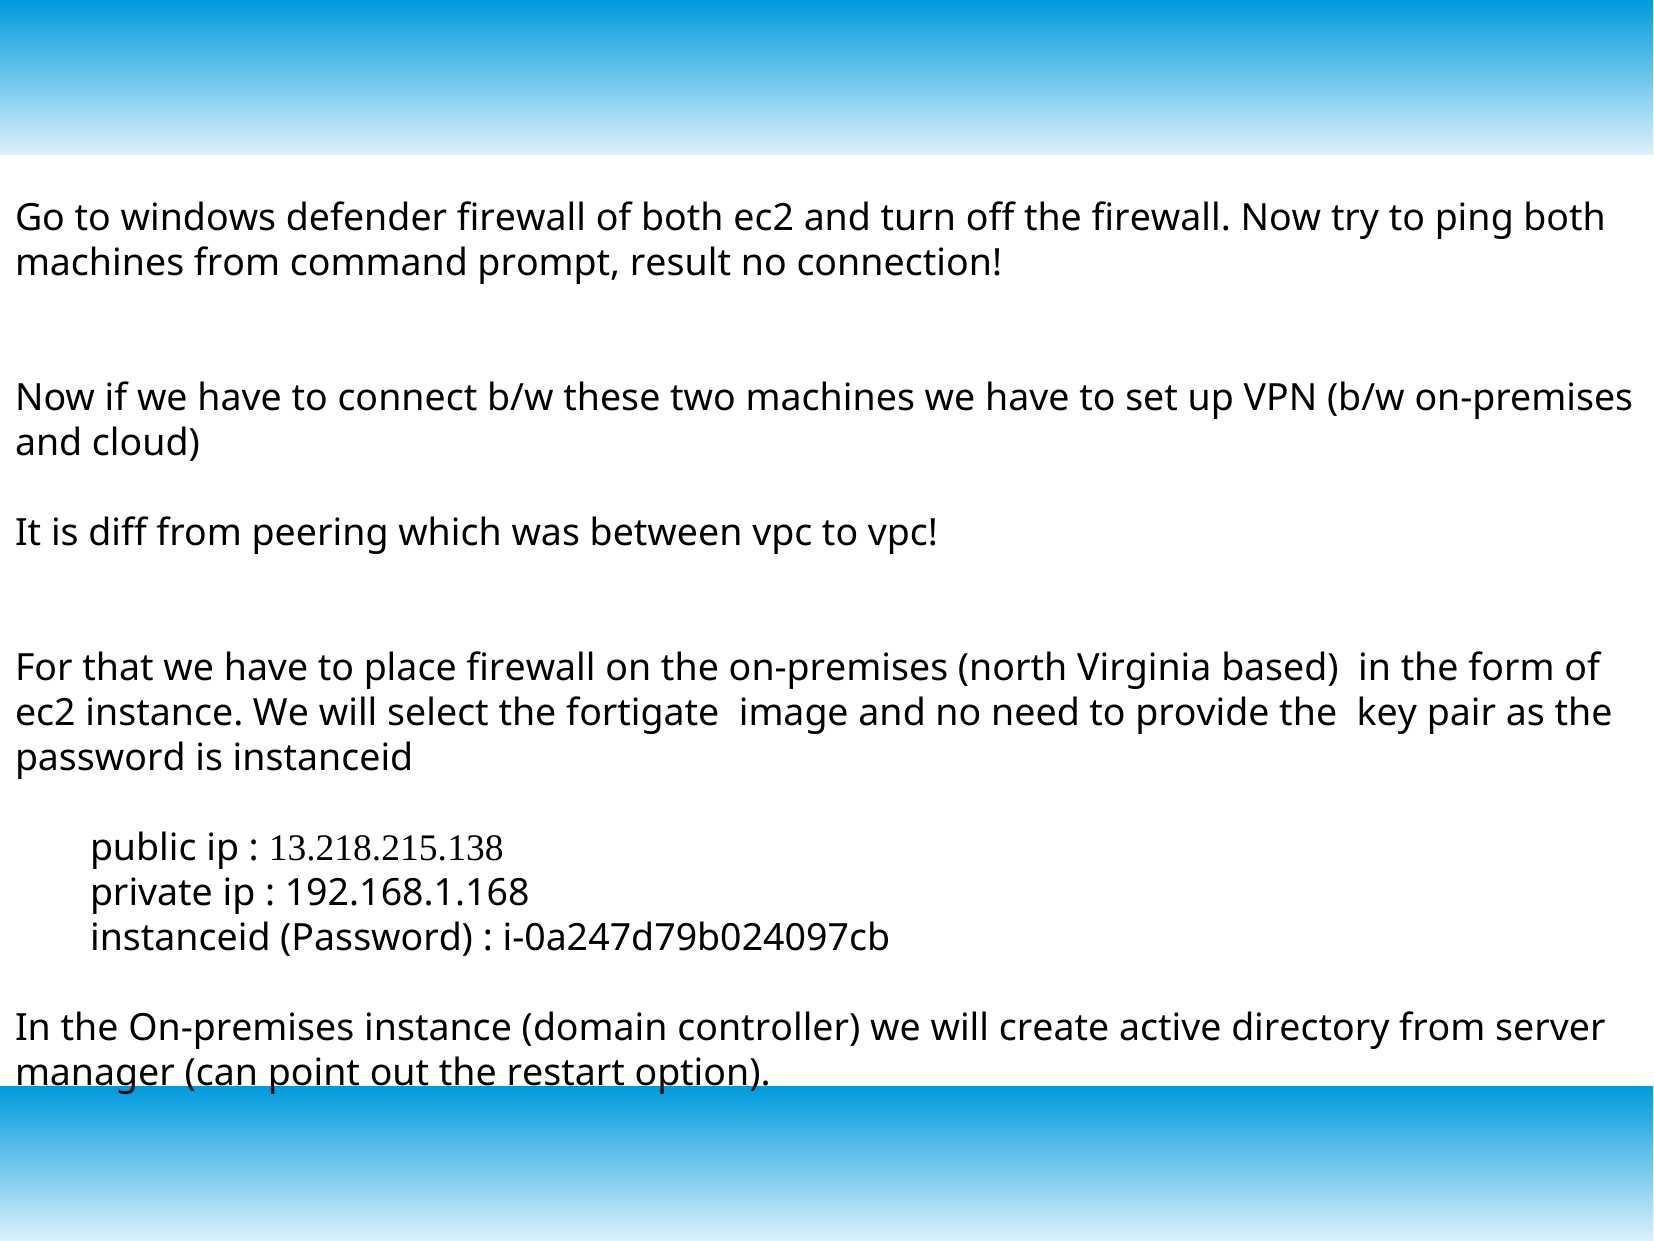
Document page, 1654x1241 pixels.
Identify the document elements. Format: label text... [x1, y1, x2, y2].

text_box Go to windows defender firewall of both ec2 and turn off the firewall. Now try to ping both machines from command prompt, result no connection! Now if we have to connect b/w these two machines we have to set up VPN (b/w on-premises and cloud) It is diff from peering which was between vpc to vpc! For that we have to place firewall on the on-premises (north Virginia based) in the form of ec2 instance. We will select the fortigate image and no need to provide the key pair as the password is instanceid public ip : 13.218.215.138 private ip : 192.168.1.168 instanceid (Password) : i-0a247d79b024097cb In the On-premises instance (domain controller) we will create active directory from server manager (can point out the restart option). [0, 95, 1654, 1111]
